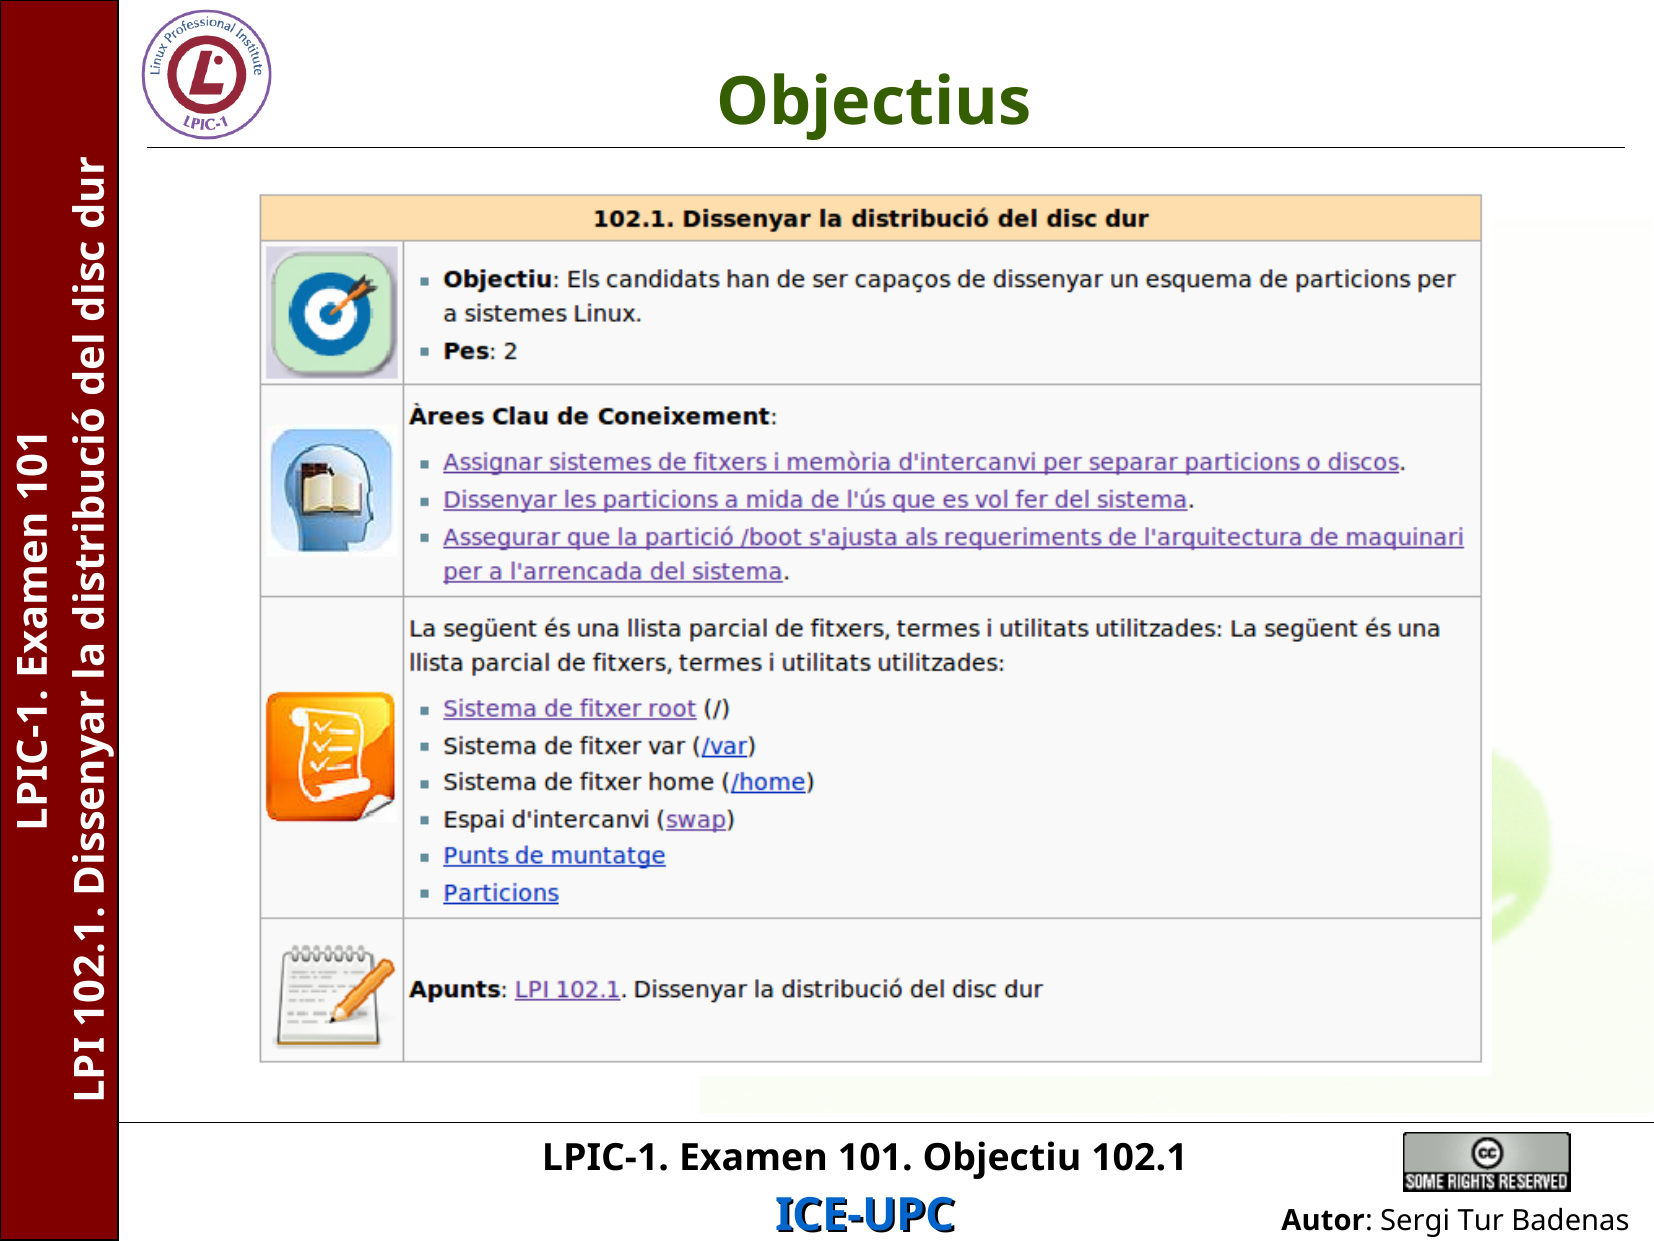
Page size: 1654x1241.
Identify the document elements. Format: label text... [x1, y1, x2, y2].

picture [255, 188, 1654, 1113]
title Objectius [129, 55, 1619, 142]
picture [135, 5, 277, 55]
picture [1403, 1132, 1571, 1192]
